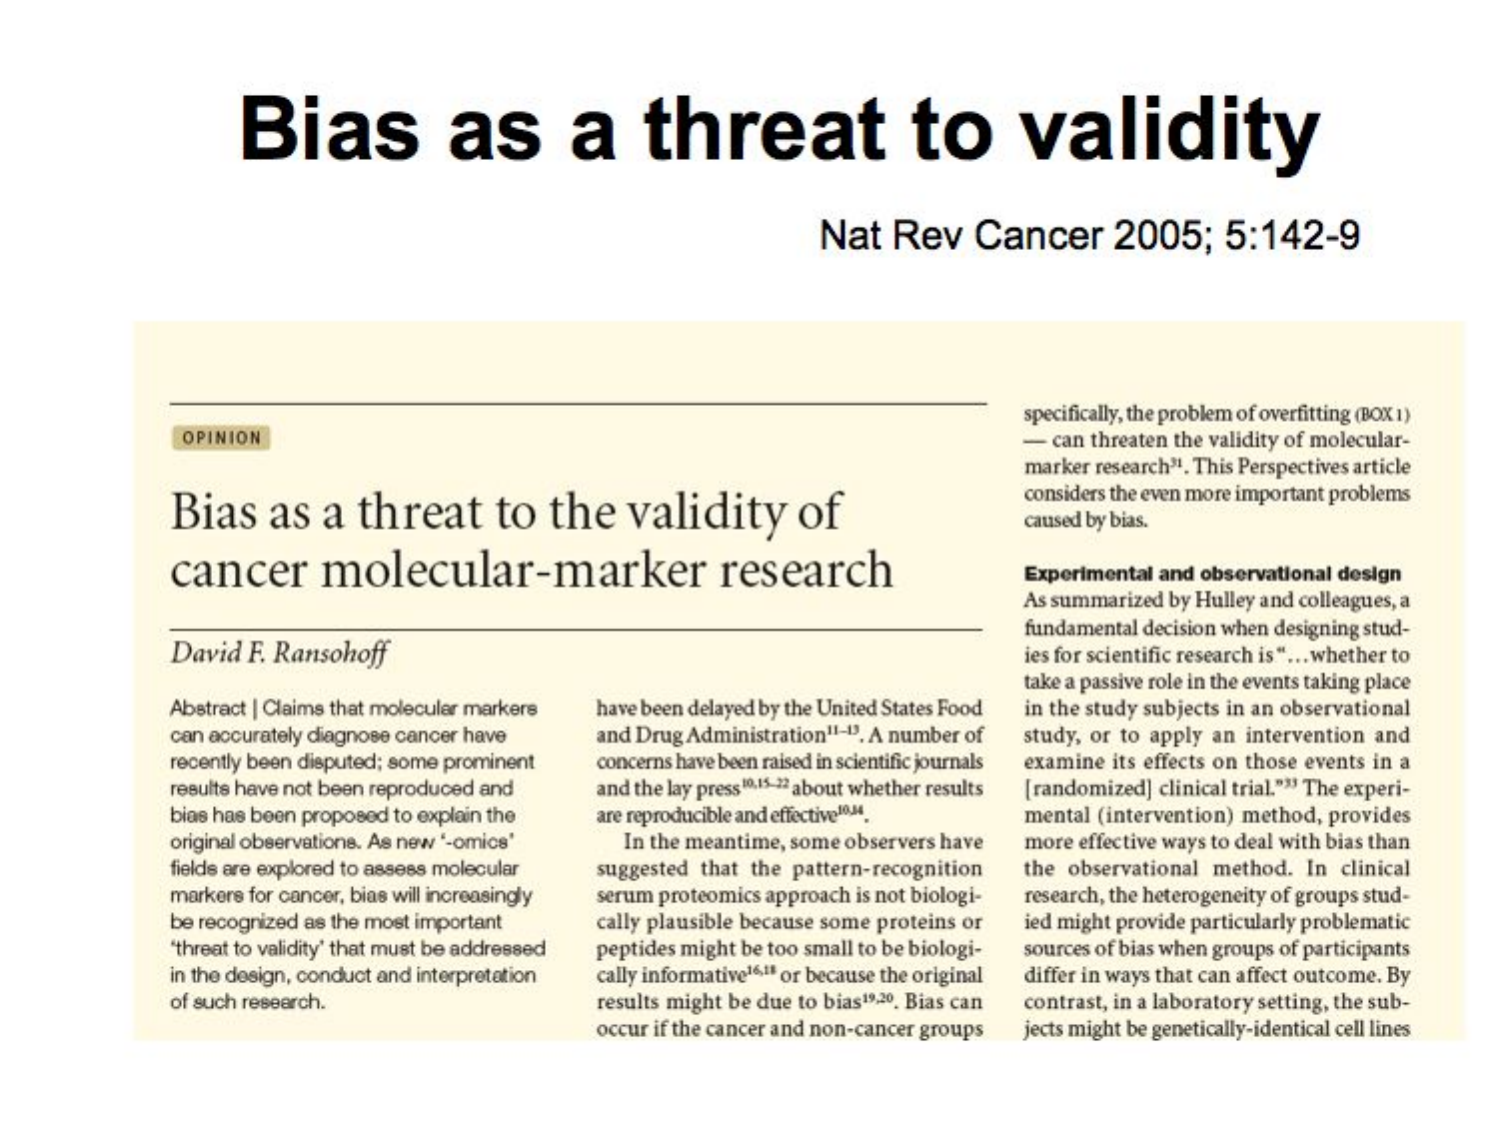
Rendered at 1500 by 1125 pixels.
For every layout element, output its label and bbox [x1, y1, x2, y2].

text_box [62, 34, 1500, 1113]
